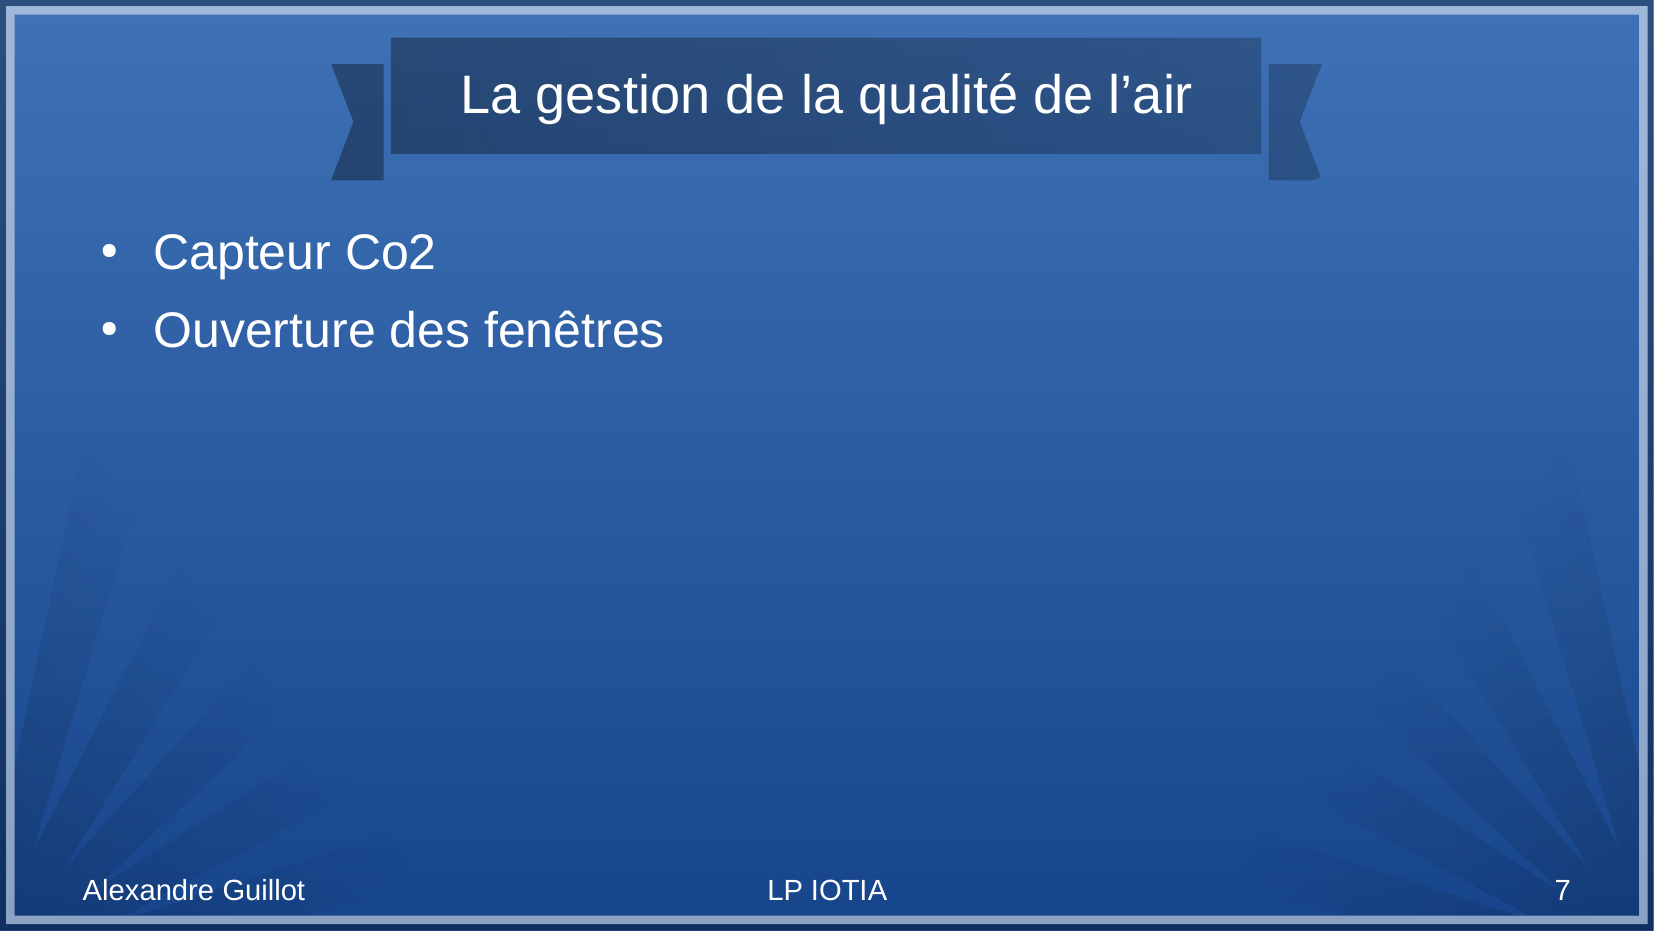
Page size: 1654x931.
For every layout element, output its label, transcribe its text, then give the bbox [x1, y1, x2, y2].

title La gestion de la qualité de l’air [389, 35, 1264, 154]
list Capteur Co2 Ouverture des fenêtres [82, 224, 1571, 848]
